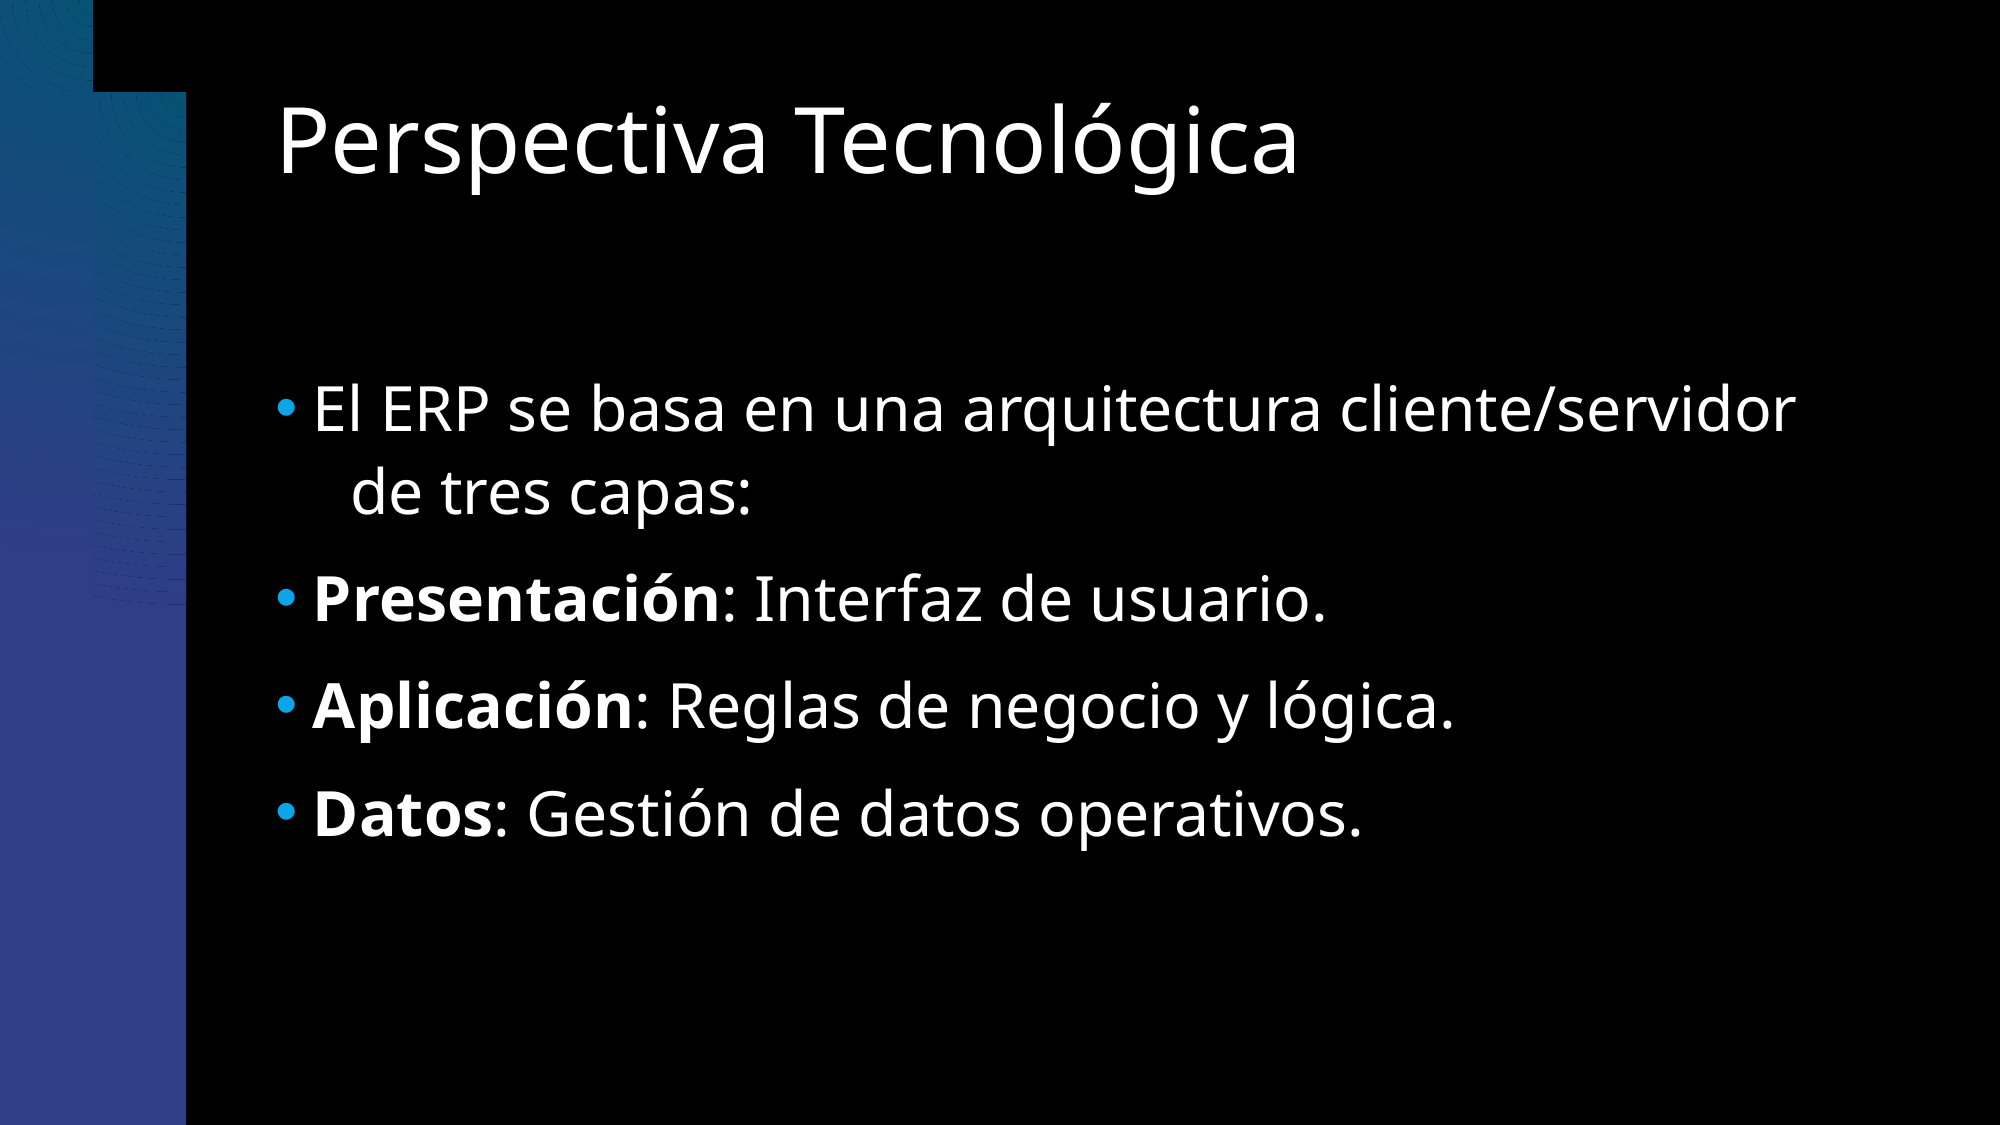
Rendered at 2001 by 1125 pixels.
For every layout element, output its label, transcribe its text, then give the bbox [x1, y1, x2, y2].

title Perspectiva Tecnológica [260, 74, 1817, 330]
list El ERP se basa en una arquitectura cliente/servidor de tres capas: Presentación: Interfaz de usuario. Aplicación: Reglas de negocio y lógica. Datos: Gestión de datos operativos. [260, 354, 1817, 999]
